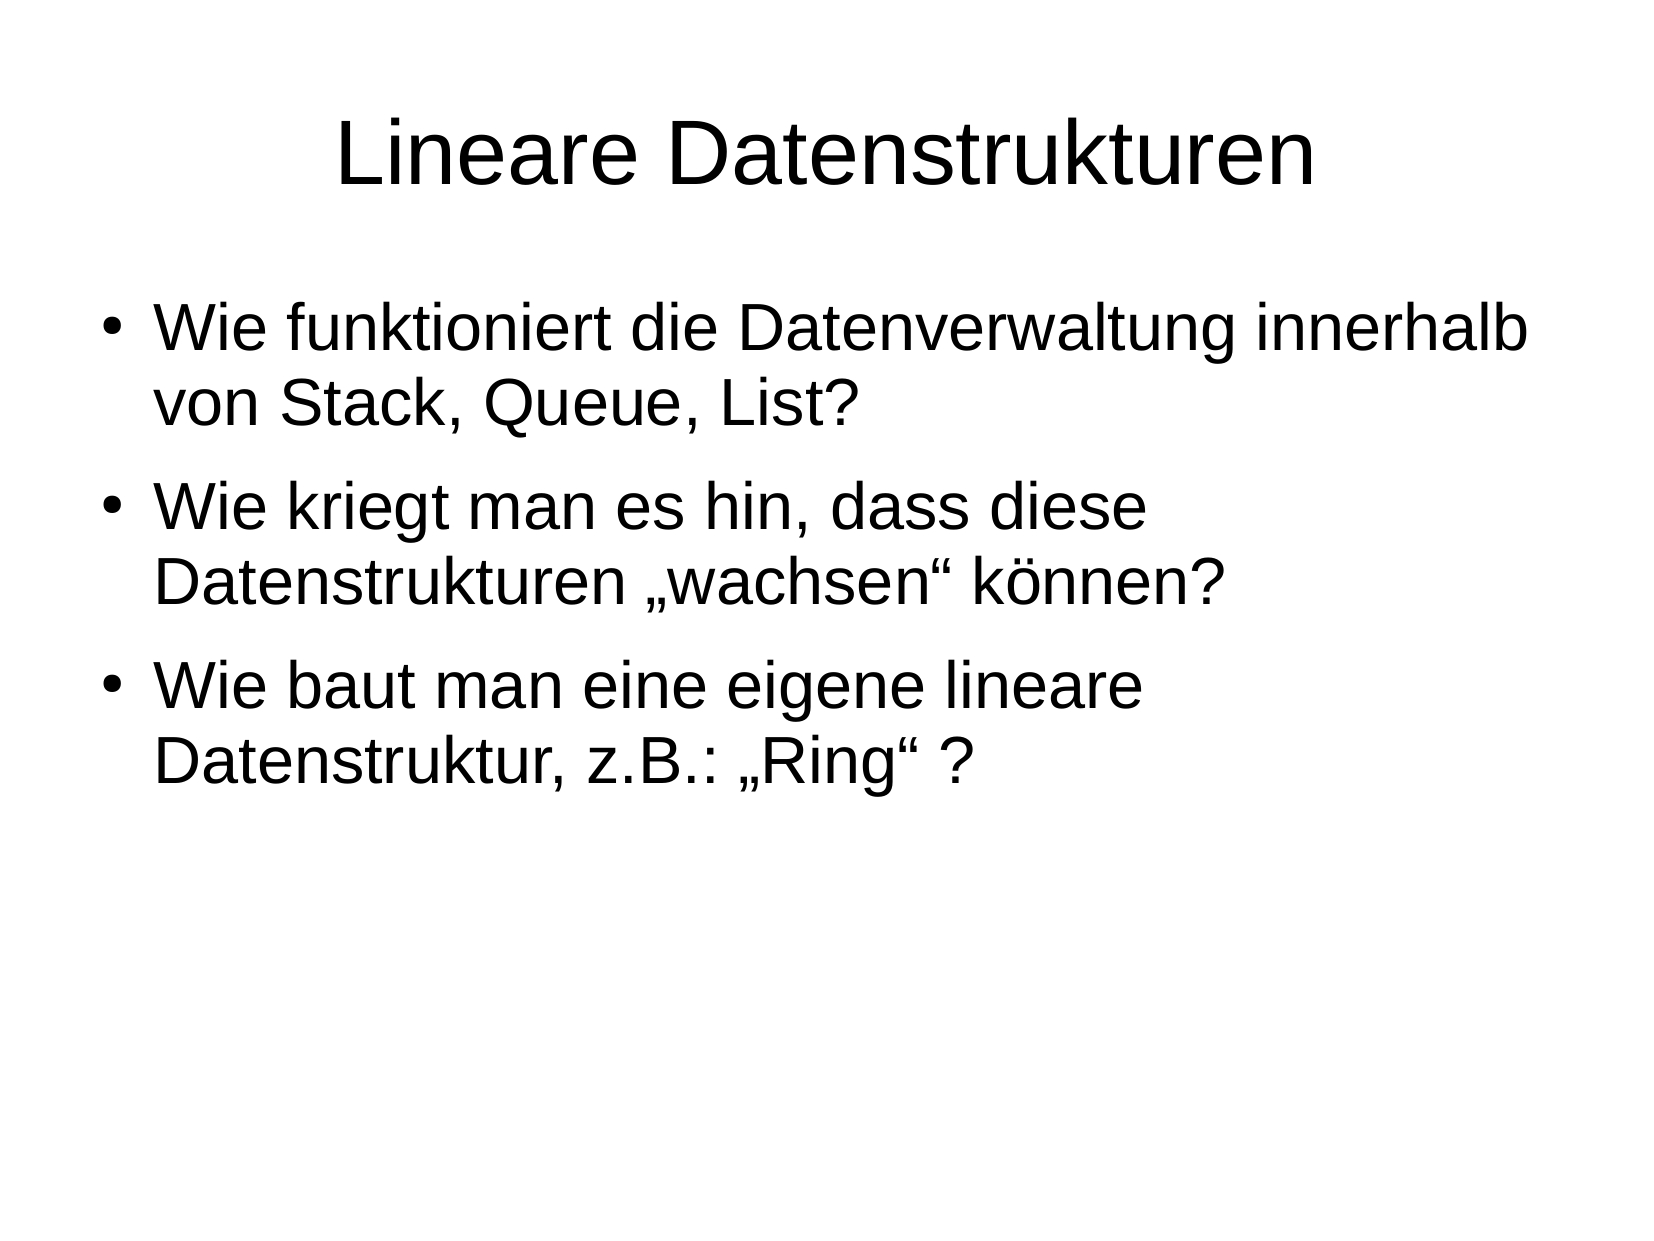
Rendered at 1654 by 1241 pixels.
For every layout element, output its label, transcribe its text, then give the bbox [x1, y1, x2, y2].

title Lineare Datenstrukturen [82, 49, 1571, 257]
list Wie funktioniert die Datenverwaltung innerhalb von Stack, Queue, List? Wie kriegt man es hin, dass diese Datenstrukturen „wachsen“ können? Wie baut man eine eigene lineare Datenstruktur, z.B.: „Ring“ ? [82, 290, 1571, 1010]
